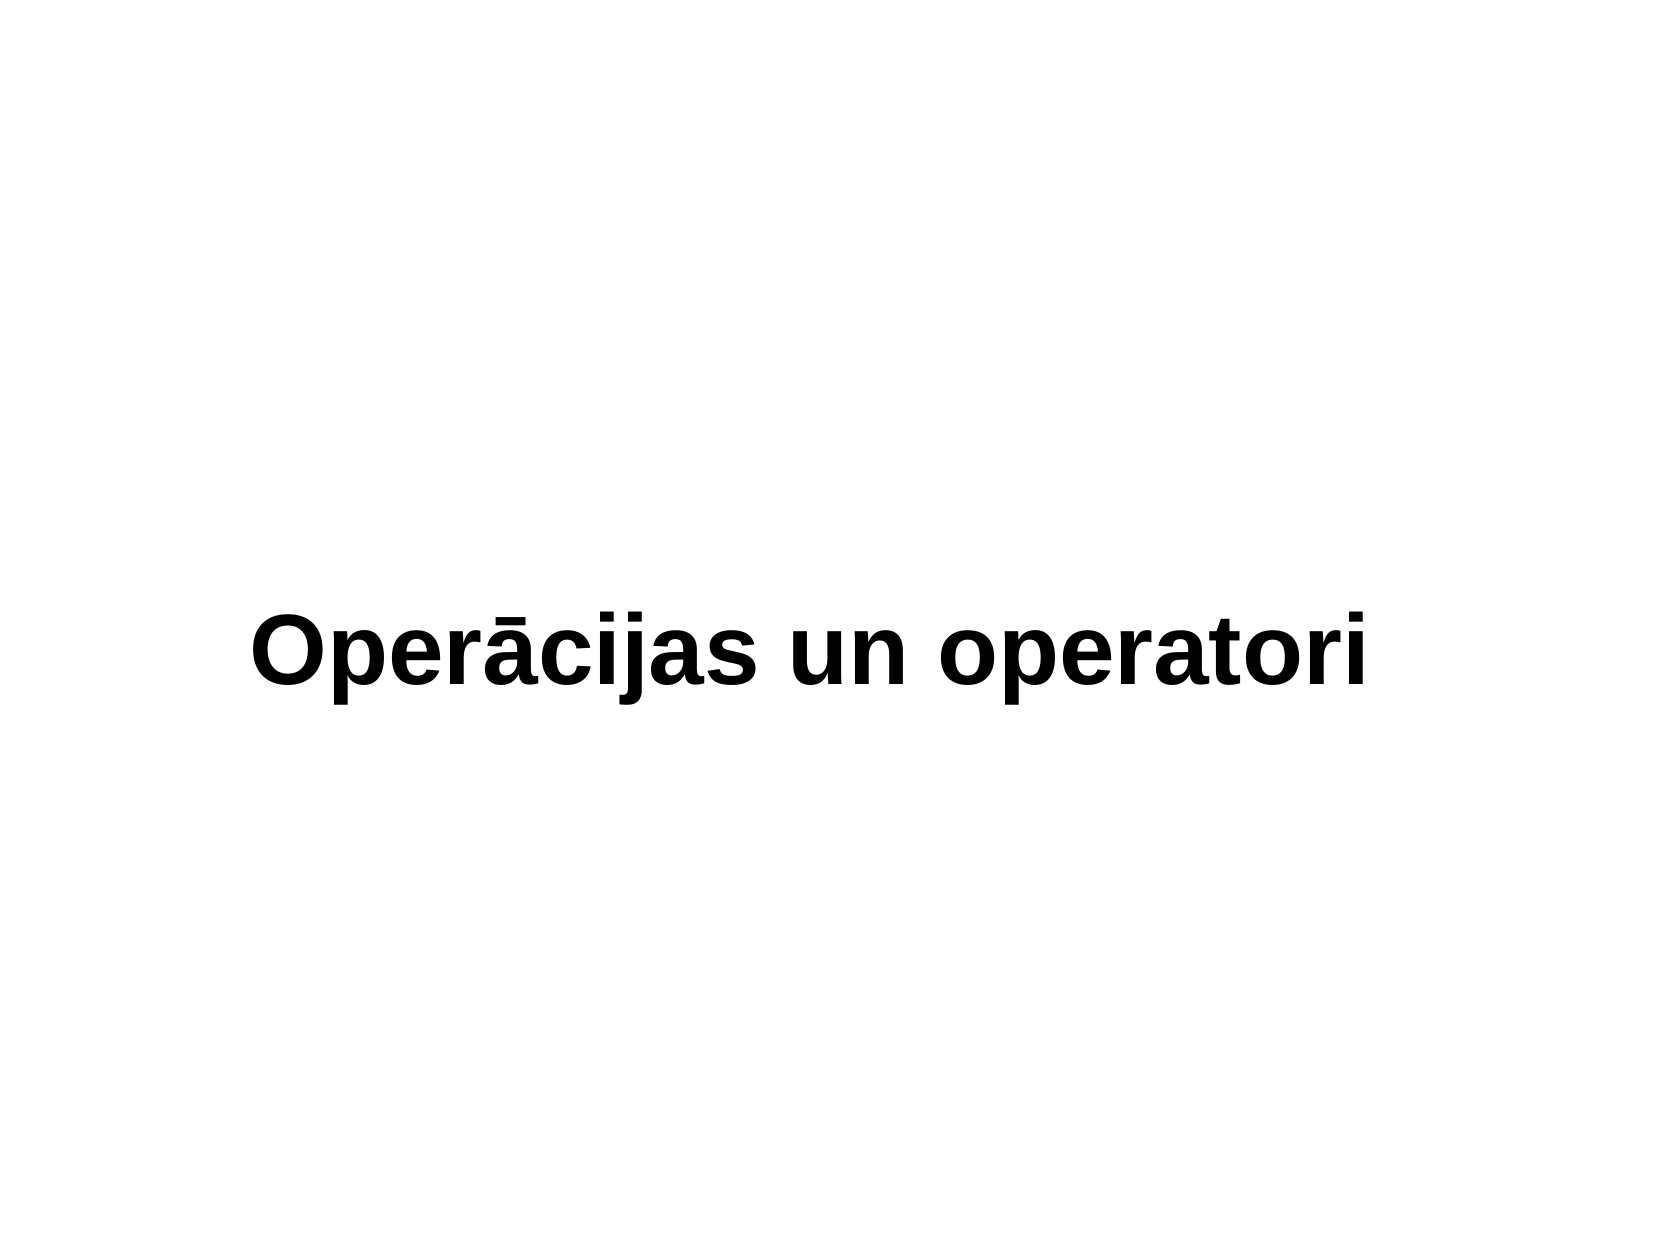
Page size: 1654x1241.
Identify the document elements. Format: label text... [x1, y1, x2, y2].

subtitle Operācijas un operatori [82, 290, 1538, 1010]
